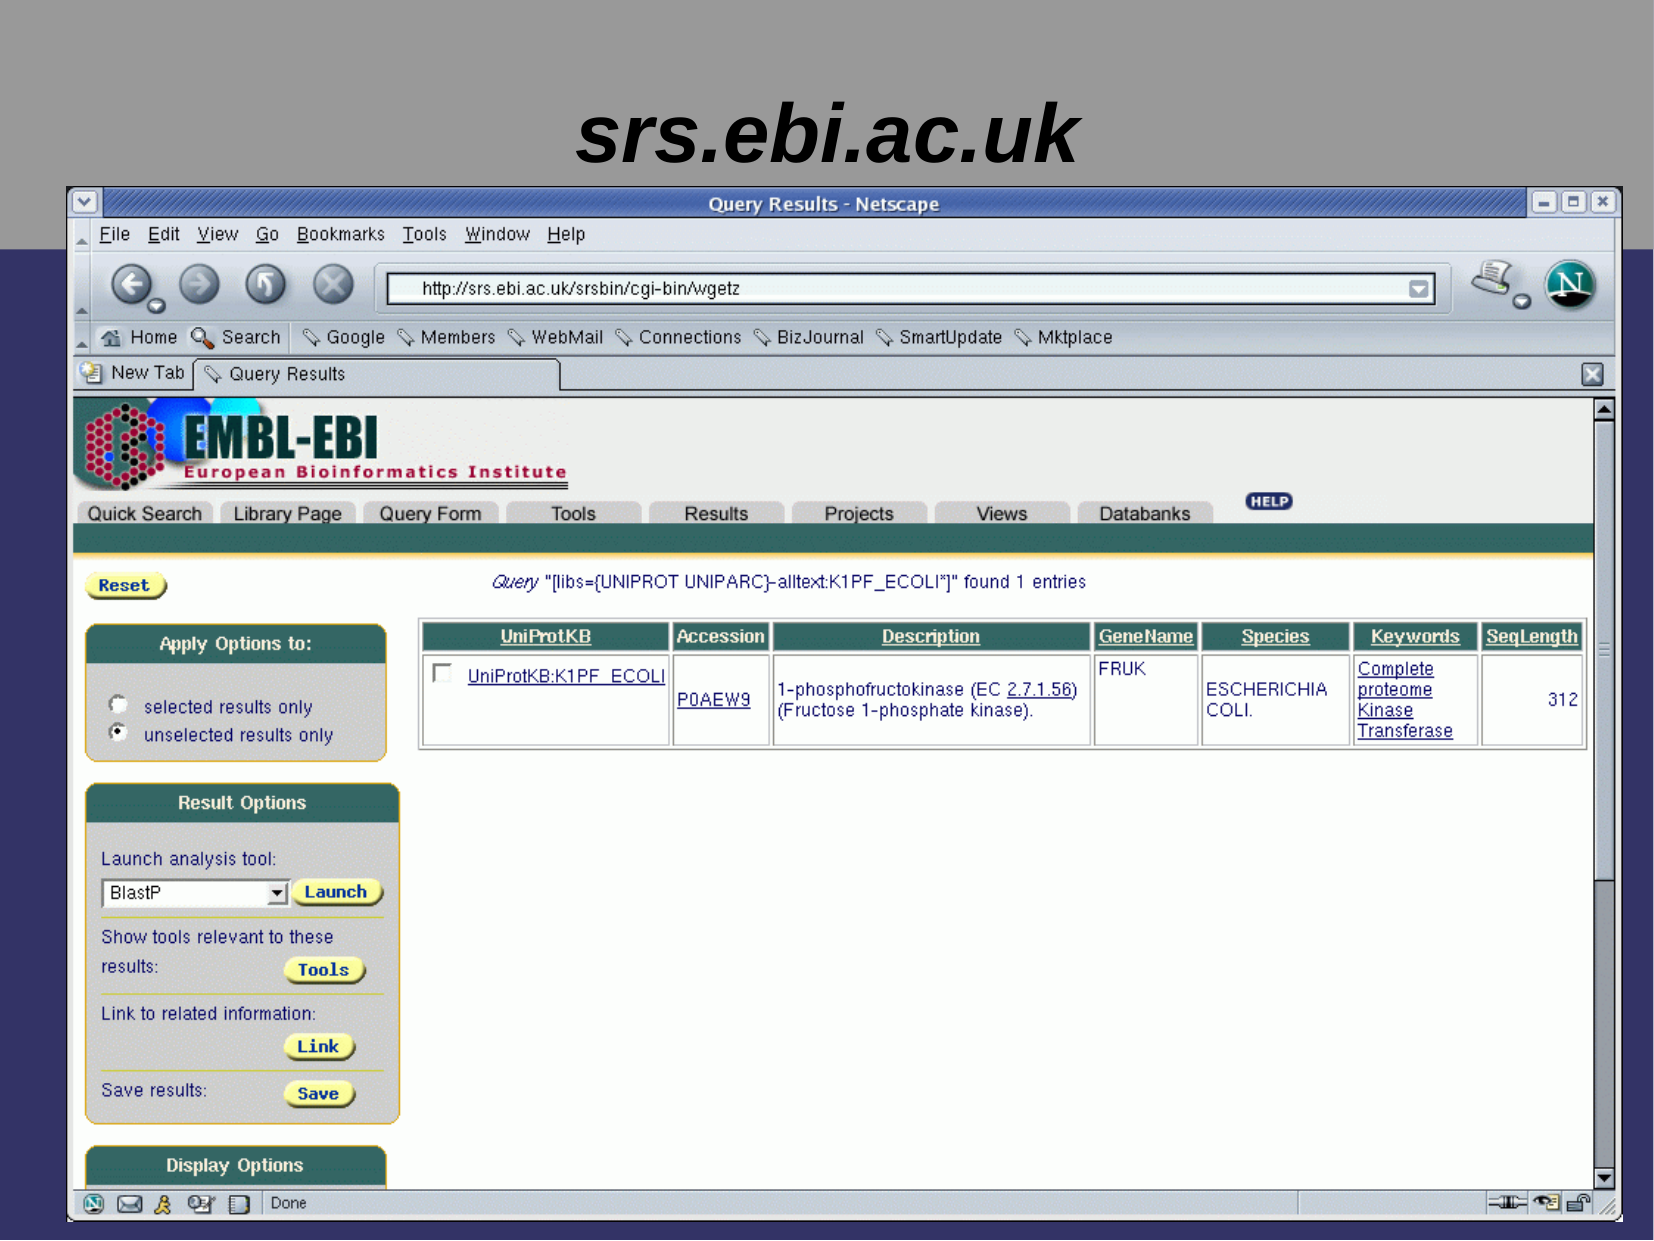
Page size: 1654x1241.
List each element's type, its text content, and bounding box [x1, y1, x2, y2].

title srs.ebi.ac.uk [121, 19, 1534, 186]
picture [66, 186, 1623, 1222]
